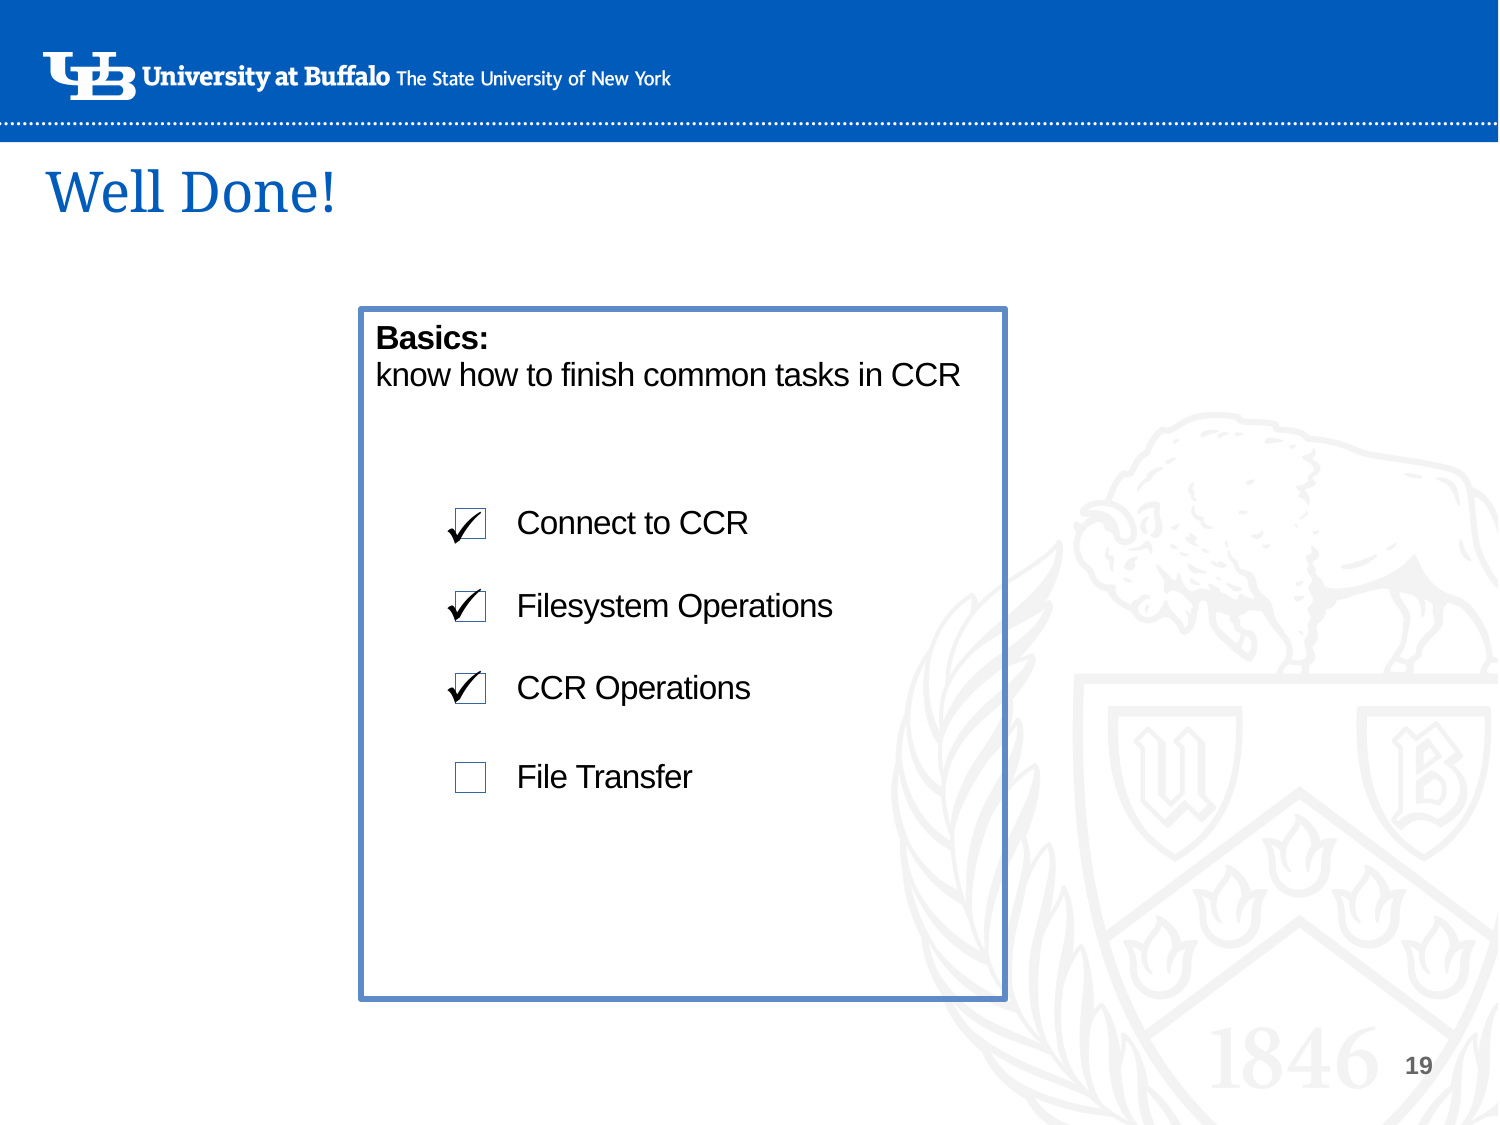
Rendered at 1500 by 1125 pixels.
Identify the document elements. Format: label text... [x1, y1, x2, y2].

text_box ✓ [429, 585, 496, 646]
text_box Filesystem Operations [501, 579, 868, 633]
picture [0, 0, 1499, 1125]
text_box ✓ [429, 508, 496, 569]
text_box Basics: know how to finish common tasks in CCR [360, 312, 1003, 405]
text_box ✓ [429, 667, 496, 729]
text_box [360, 309, 1006, 1000]
text_box Connect to CCR [501, 497, 784, 550]
text_box CCR Operations [501, 662, 868, 715]
text_box File Transfer [501, 751, 748, 804]
title Well Done! [30, 153, 1387, 233]
